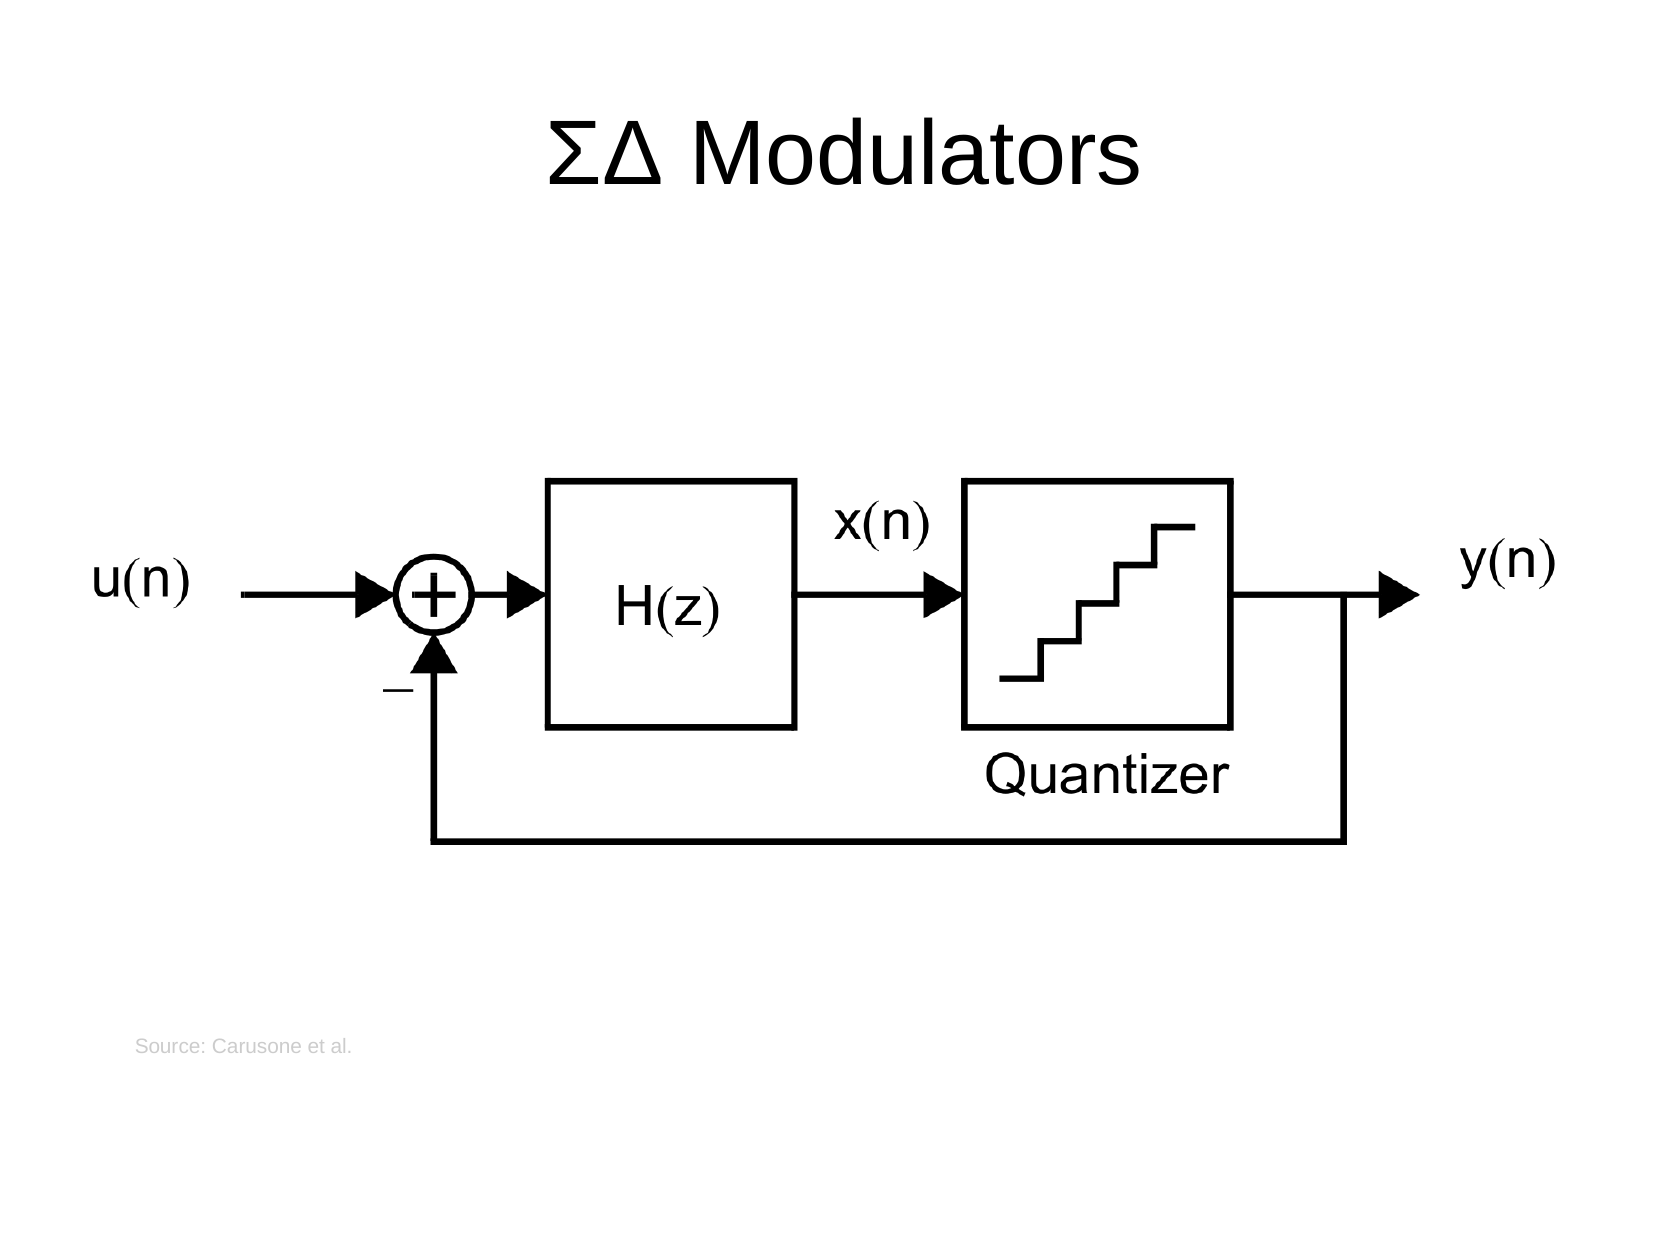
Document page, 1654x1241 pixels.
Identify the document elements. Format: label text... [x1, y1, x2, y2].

picture [82, 438, 1571, 861]
text_box Source: Carusone et al. [120, 1026, 556, 1066]
title ΣΔ Modulators [82, 49, 1571, 257]
